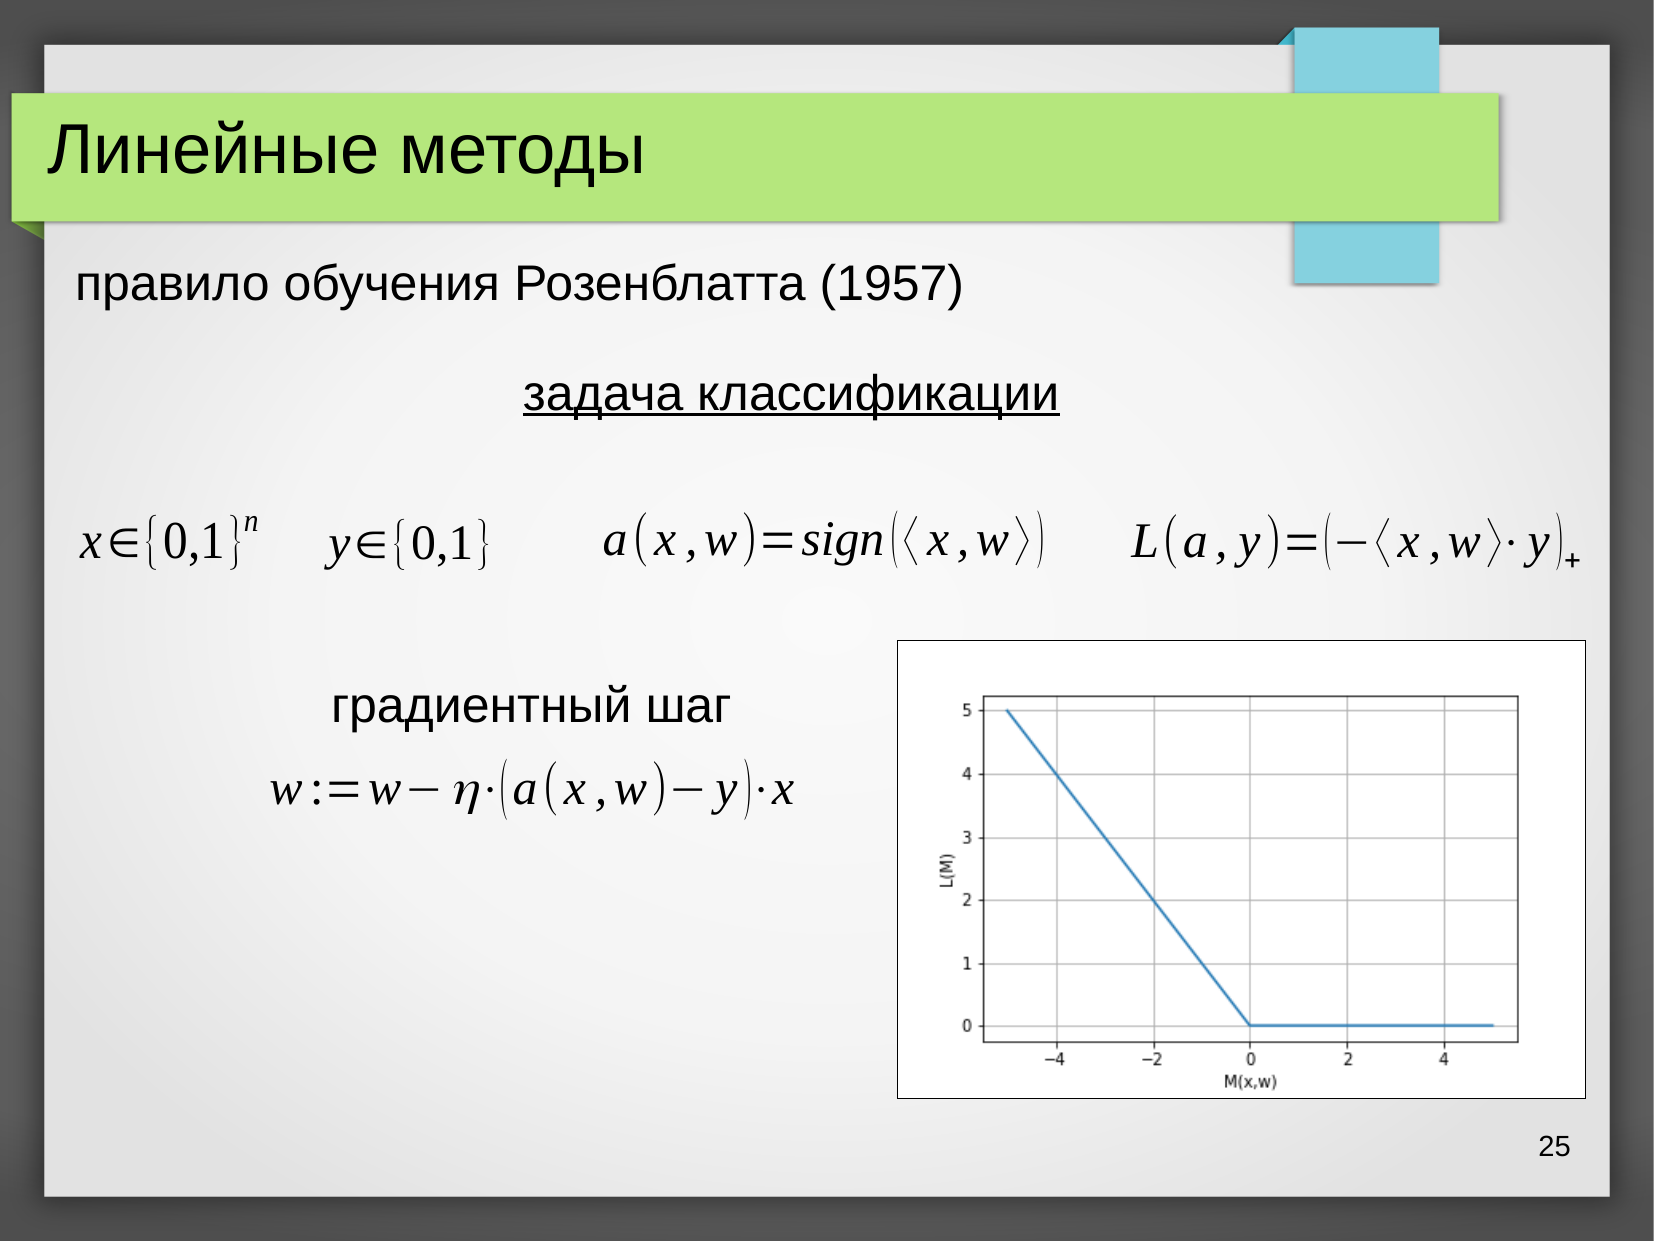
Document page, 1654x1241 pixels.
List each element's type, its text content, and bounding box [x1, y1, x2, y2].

chart [596, 507, 1052, 572]
picture [0, 0, 1654, 1241]
chart [262, 755, 804, 824]
chart [1122, 509, 1590, 576]
title Линейные методы [47, 109, 1501, 189]
chart [70, 510, 266, 576]
text_box задача классификации [519, 359, 1063, 427]
chart [318, 517, 502, 576]
text_box градиентный шаг [283, 673, 780, 738]
text_box правило обучения Розенблатта (1957) [70, 248, 969, 319]
